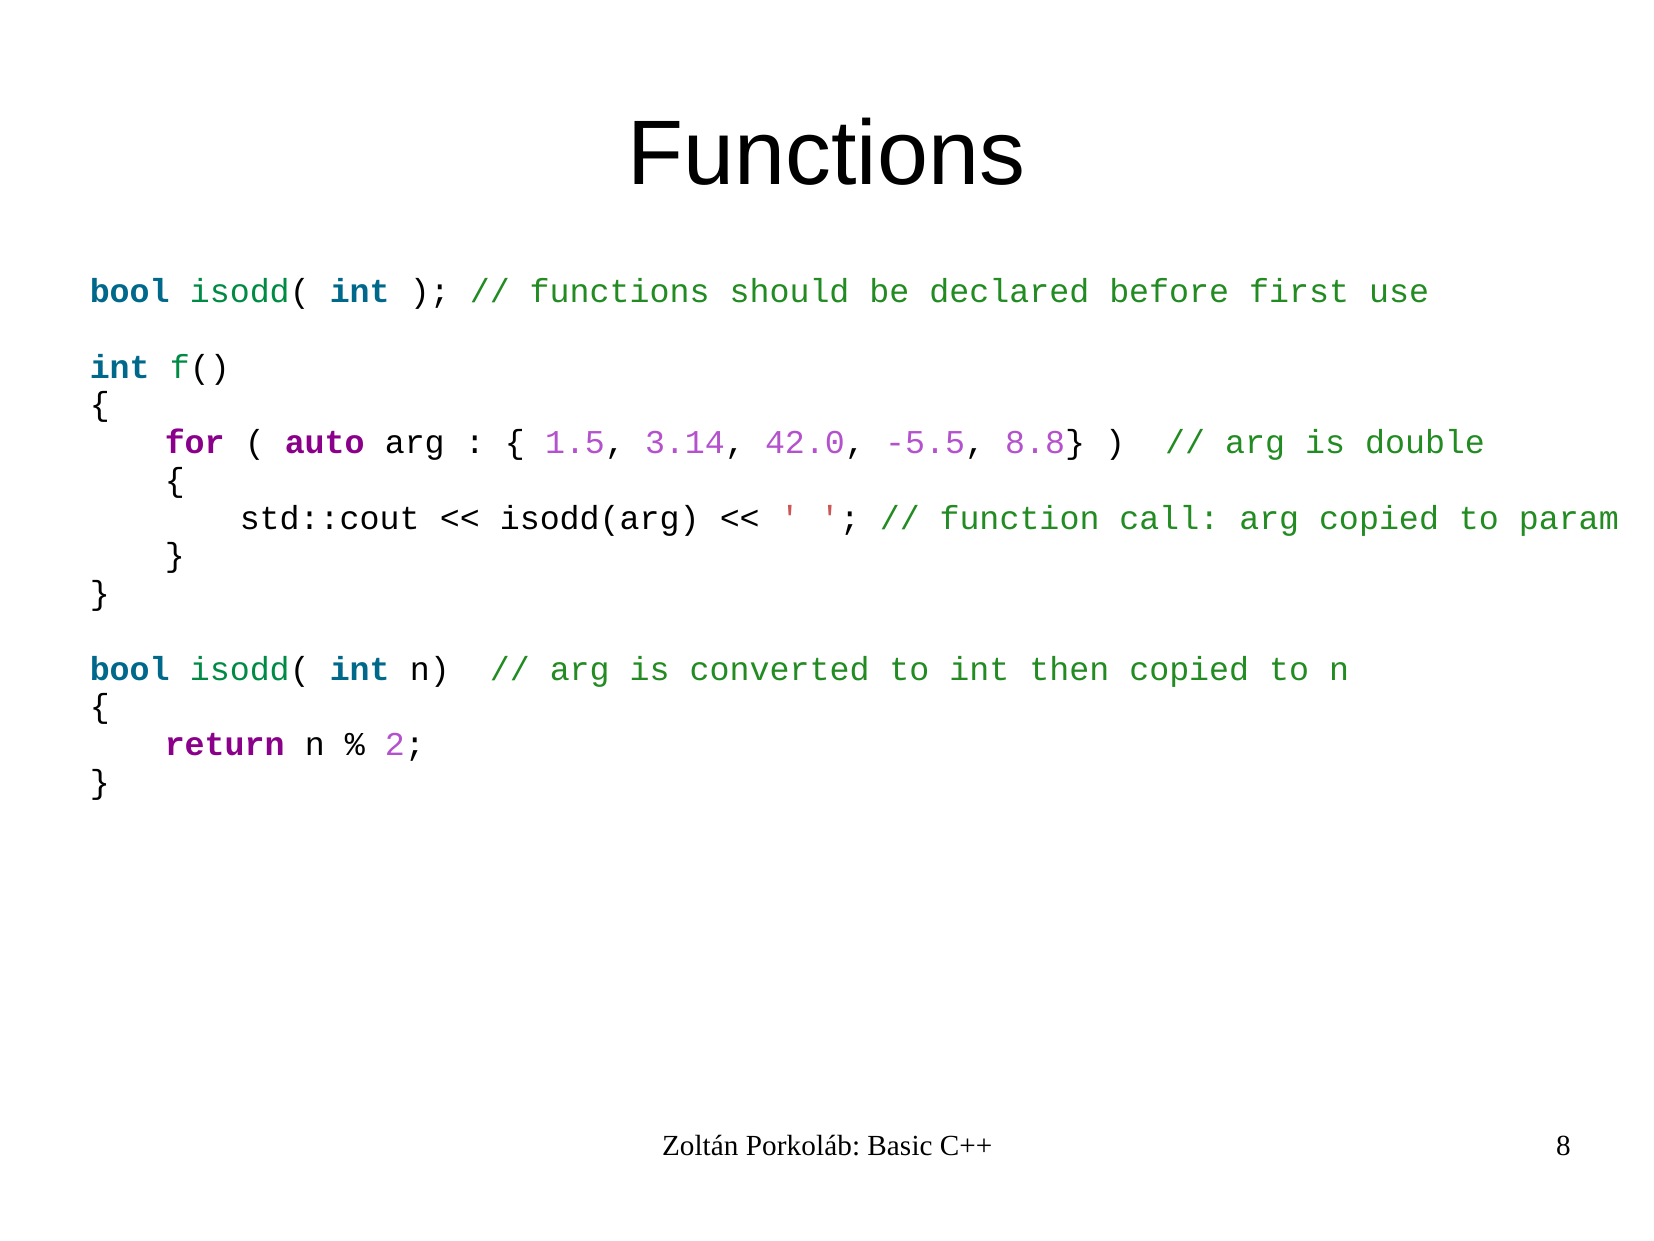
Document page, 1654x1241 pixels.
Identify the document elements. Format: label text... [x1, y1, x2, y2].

text_box bool isodd( int ); // functions should be declared before first use int f() { for ( auto arg : { 1.5, 3.14, 42.0, -5.5, 8.8} ) // arg is double { std::cout << isodd(arg) << ' '; // function call: arg copied to param } } bool isodd( int n) // arg is converted to int then copied to n { return n % 2; } [75, 225, 1654, 976]
title Functions [82, 49, 1571, 257]
